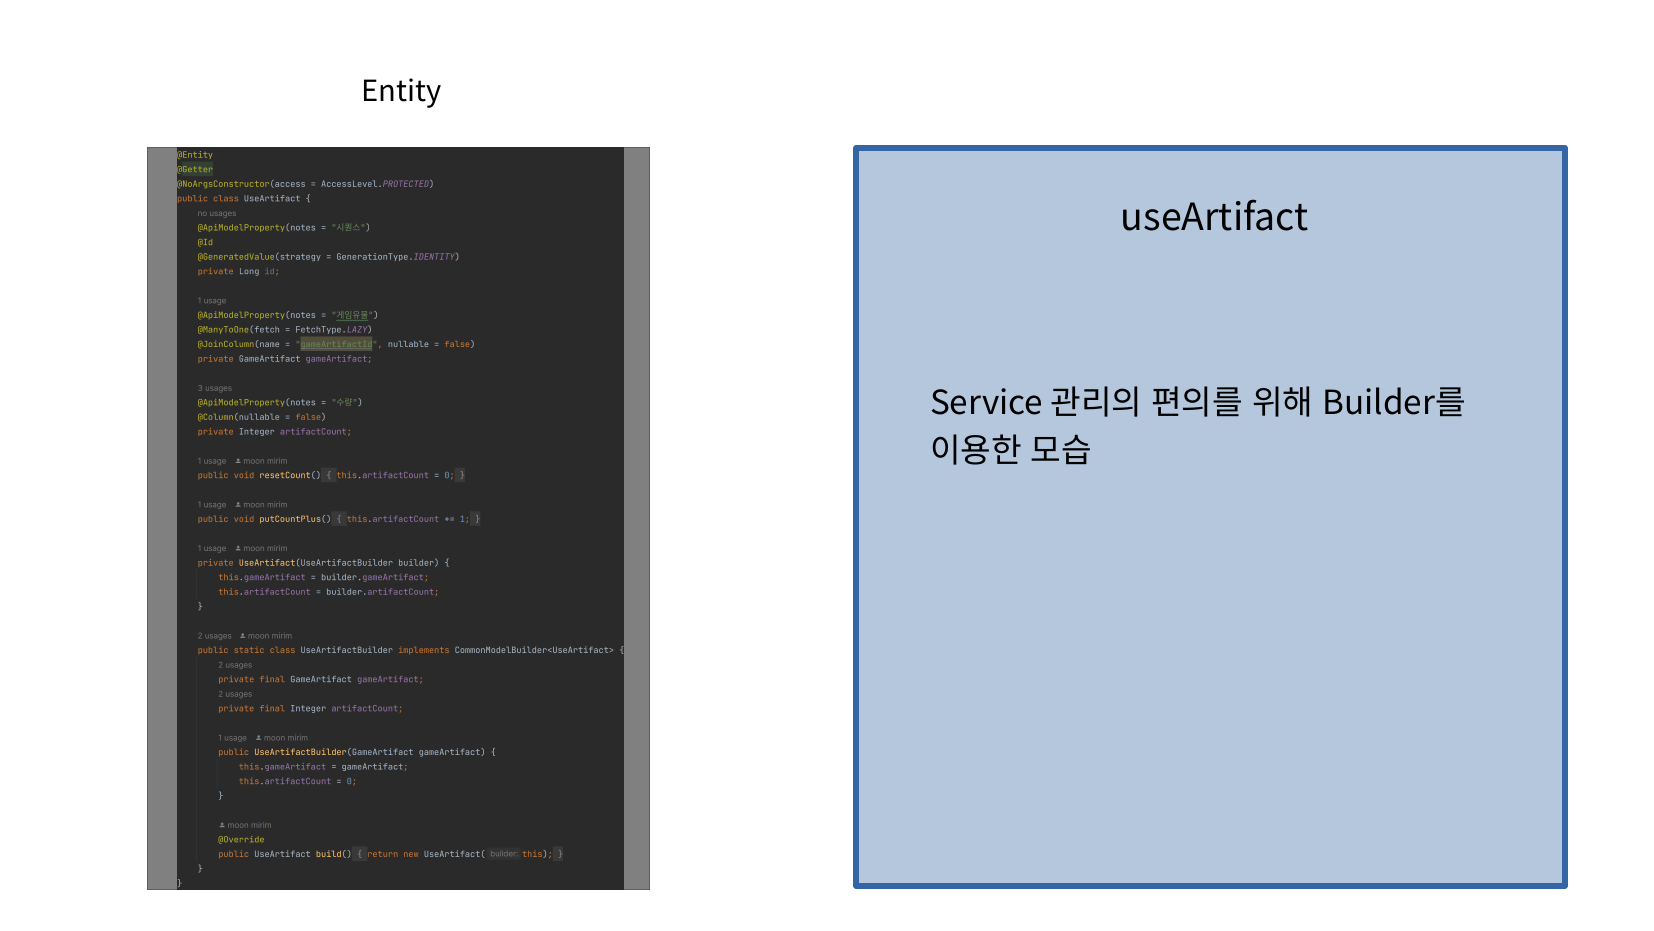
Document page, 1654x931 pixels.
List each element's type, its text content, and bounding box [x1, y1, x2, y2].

text_box [856, 147, 1565, 886]
text_box [624, 147, 650, 890]
title Entity [177, 59, 626, 119]
list Service 관리의 편의를 위해 Builder를 이용한 모습 [856, 295, 1536, 886]
title useArtifact [1003, 147, 1418, 281]
picture [177, 147, 624, 890]
text_box [147, 147, 177, 890]
